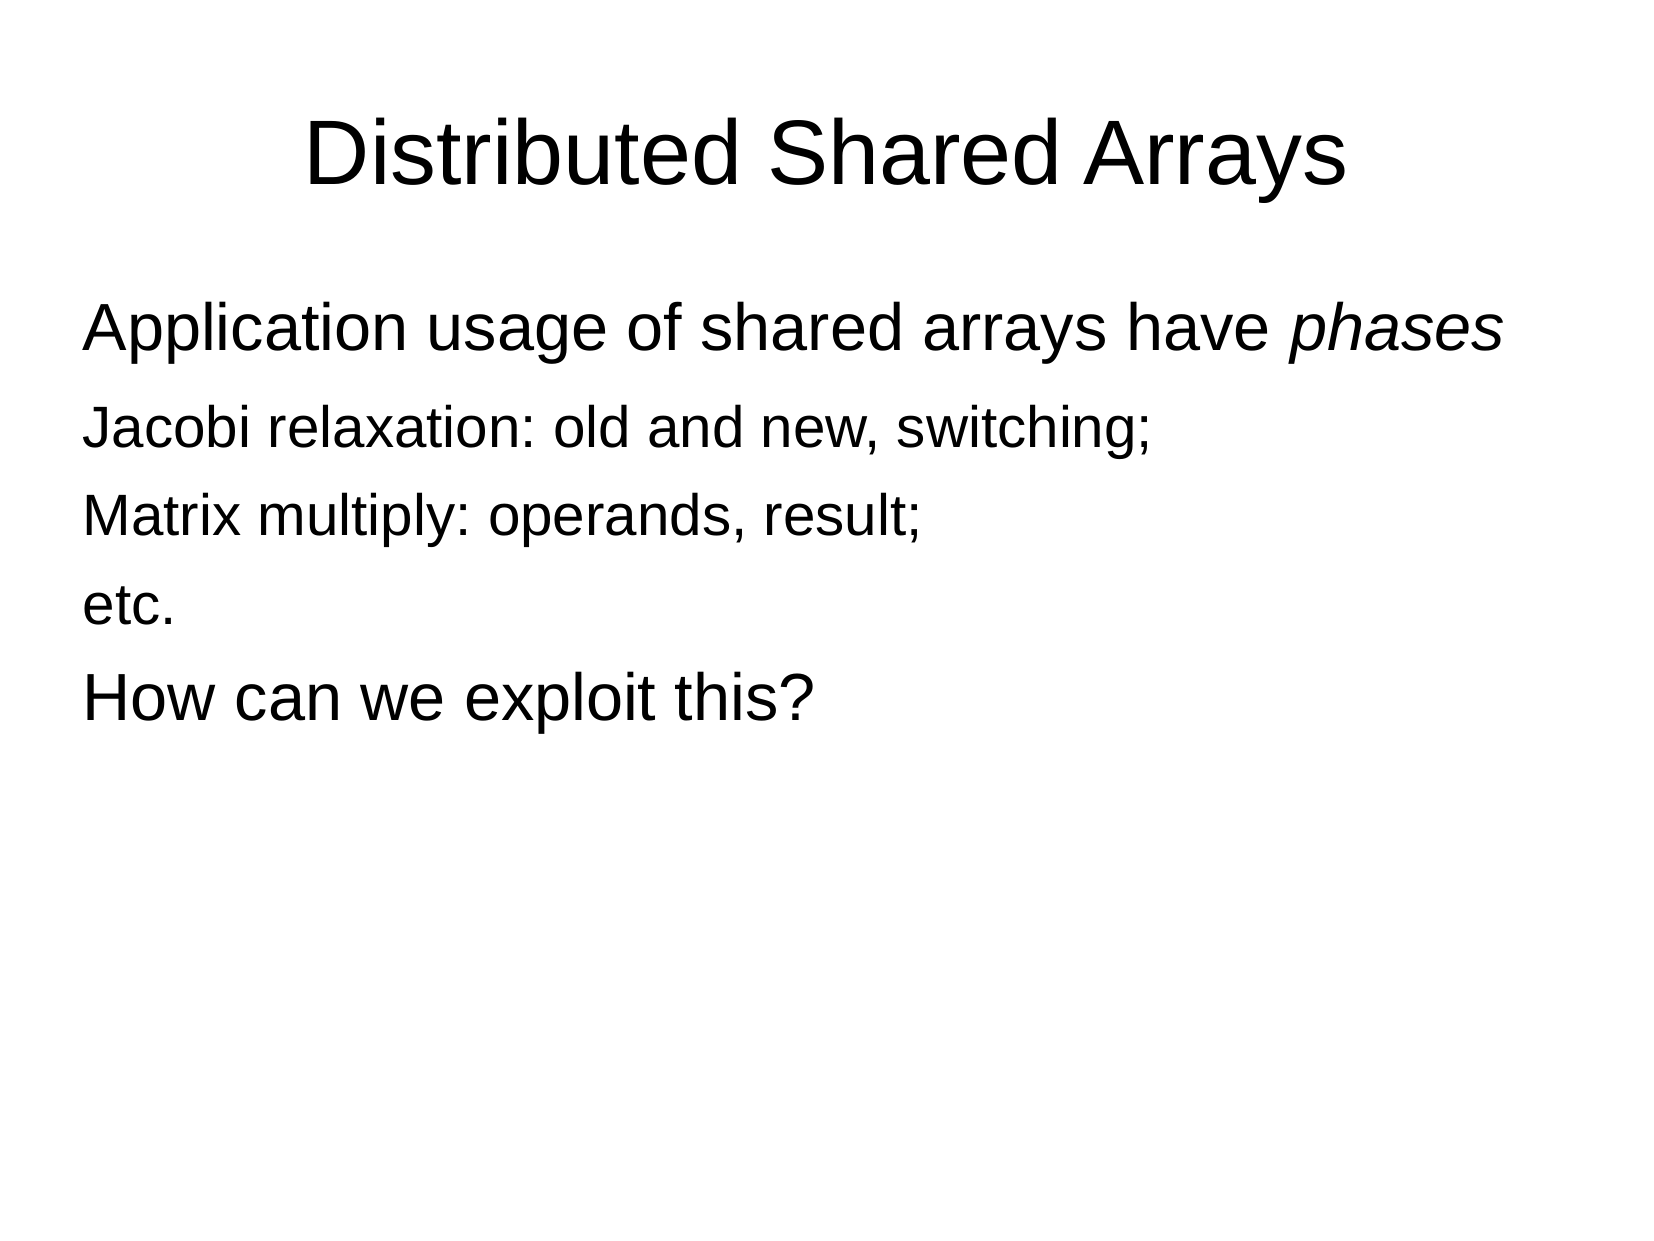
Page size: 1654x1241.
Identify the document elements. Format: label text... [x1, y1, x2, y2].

list Application usage of shared arrays have phases Jacobi relaxation: old and new, switching; Matrix multiply: operands, result; etc. How can we exploit this? [82, 290, 1571, 1094]
title Distributed Shared Arrays [82, 56, 1571, 250]
